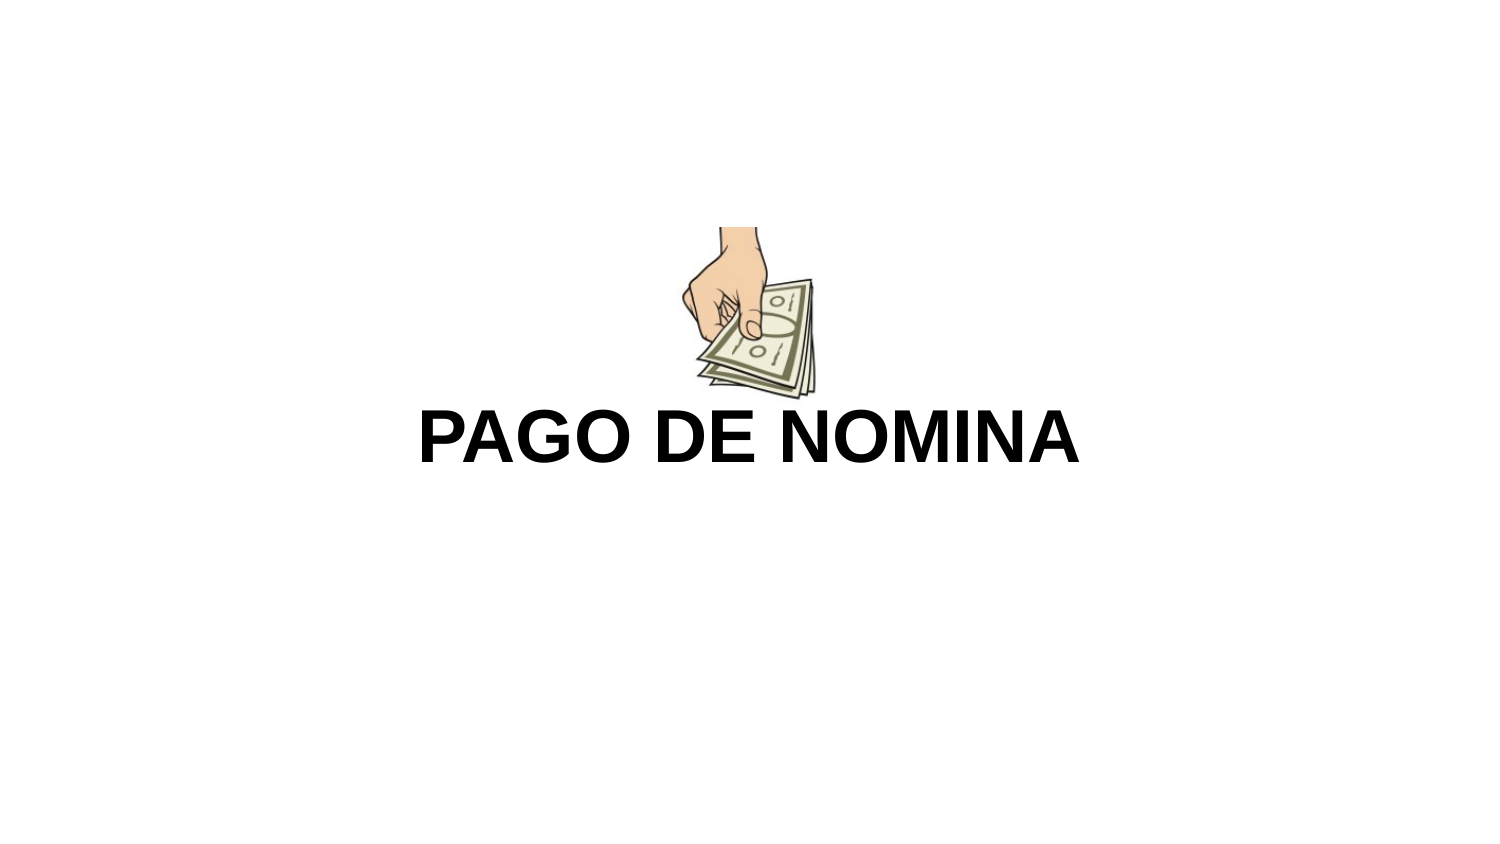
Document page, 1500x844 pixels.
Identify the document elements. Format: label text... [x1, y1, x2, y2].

picture [676, 227, 824, 405]
title PAGO DE NOMINA [0, 351, 1500, 493]
